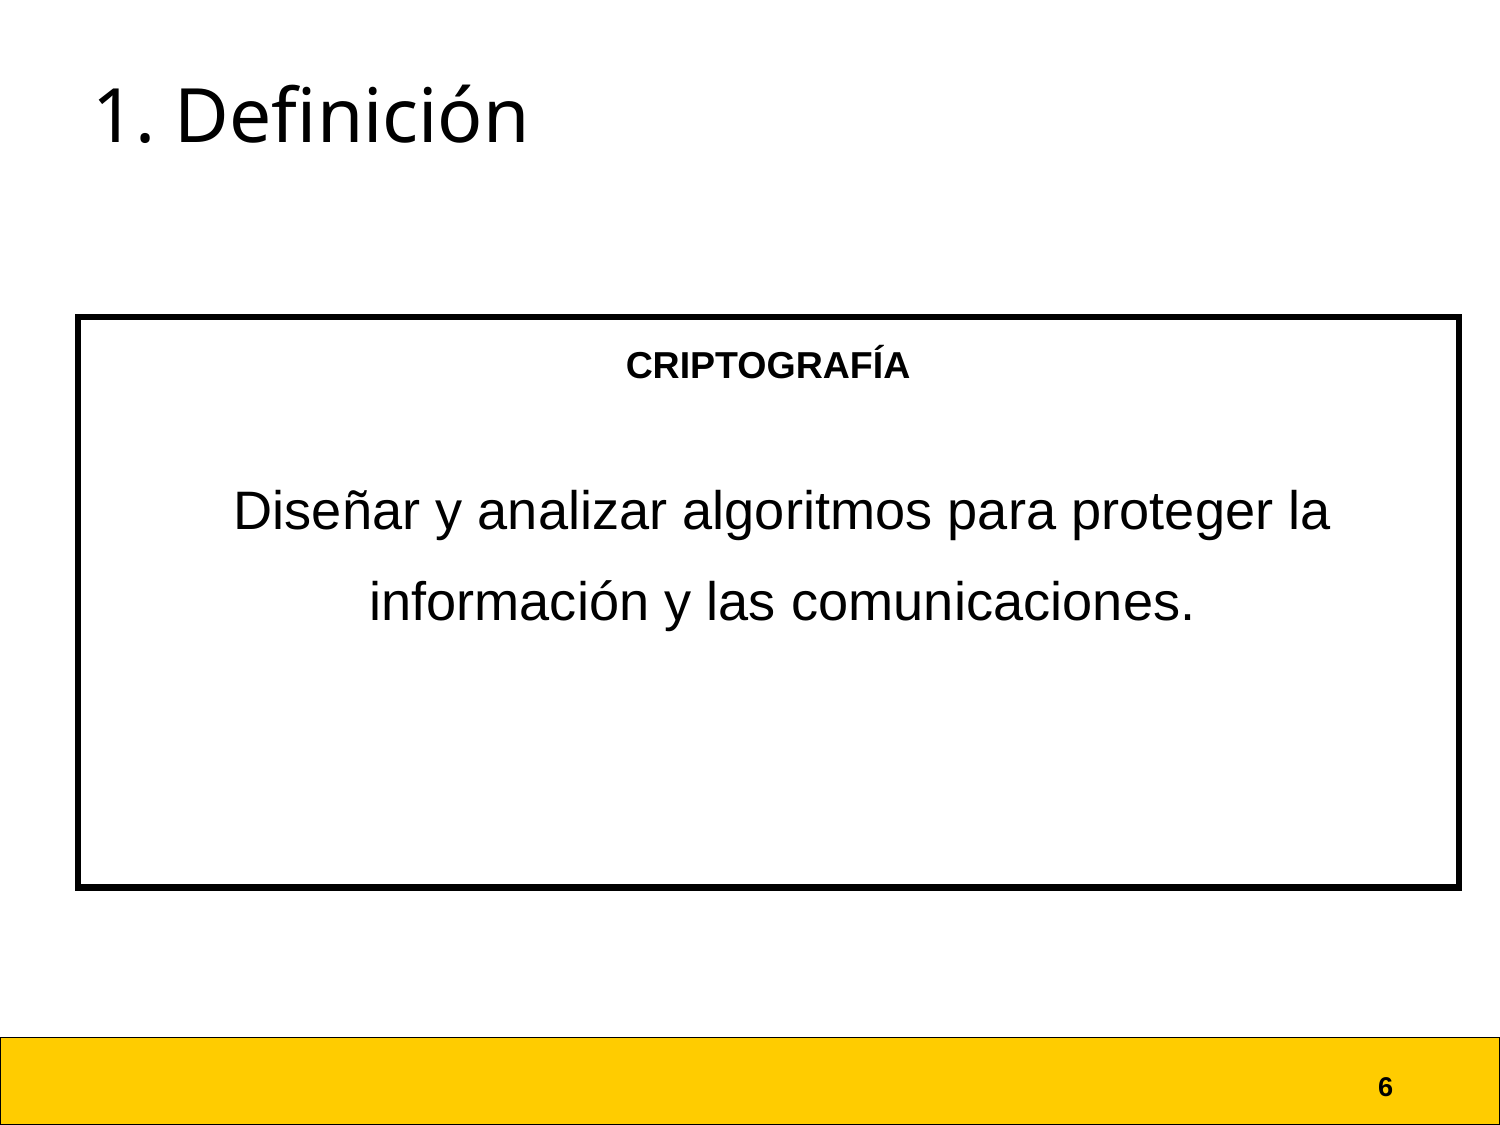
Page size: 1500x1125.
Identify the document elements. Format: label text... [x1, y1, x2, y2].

text_box CRIPTOGRAFÍA Diseñar y analizar algoritmos para proteger la información y las comunicaciones. [77, 316, 1459, 888]
title 1. Definición [77, 24, 1459, 172]
